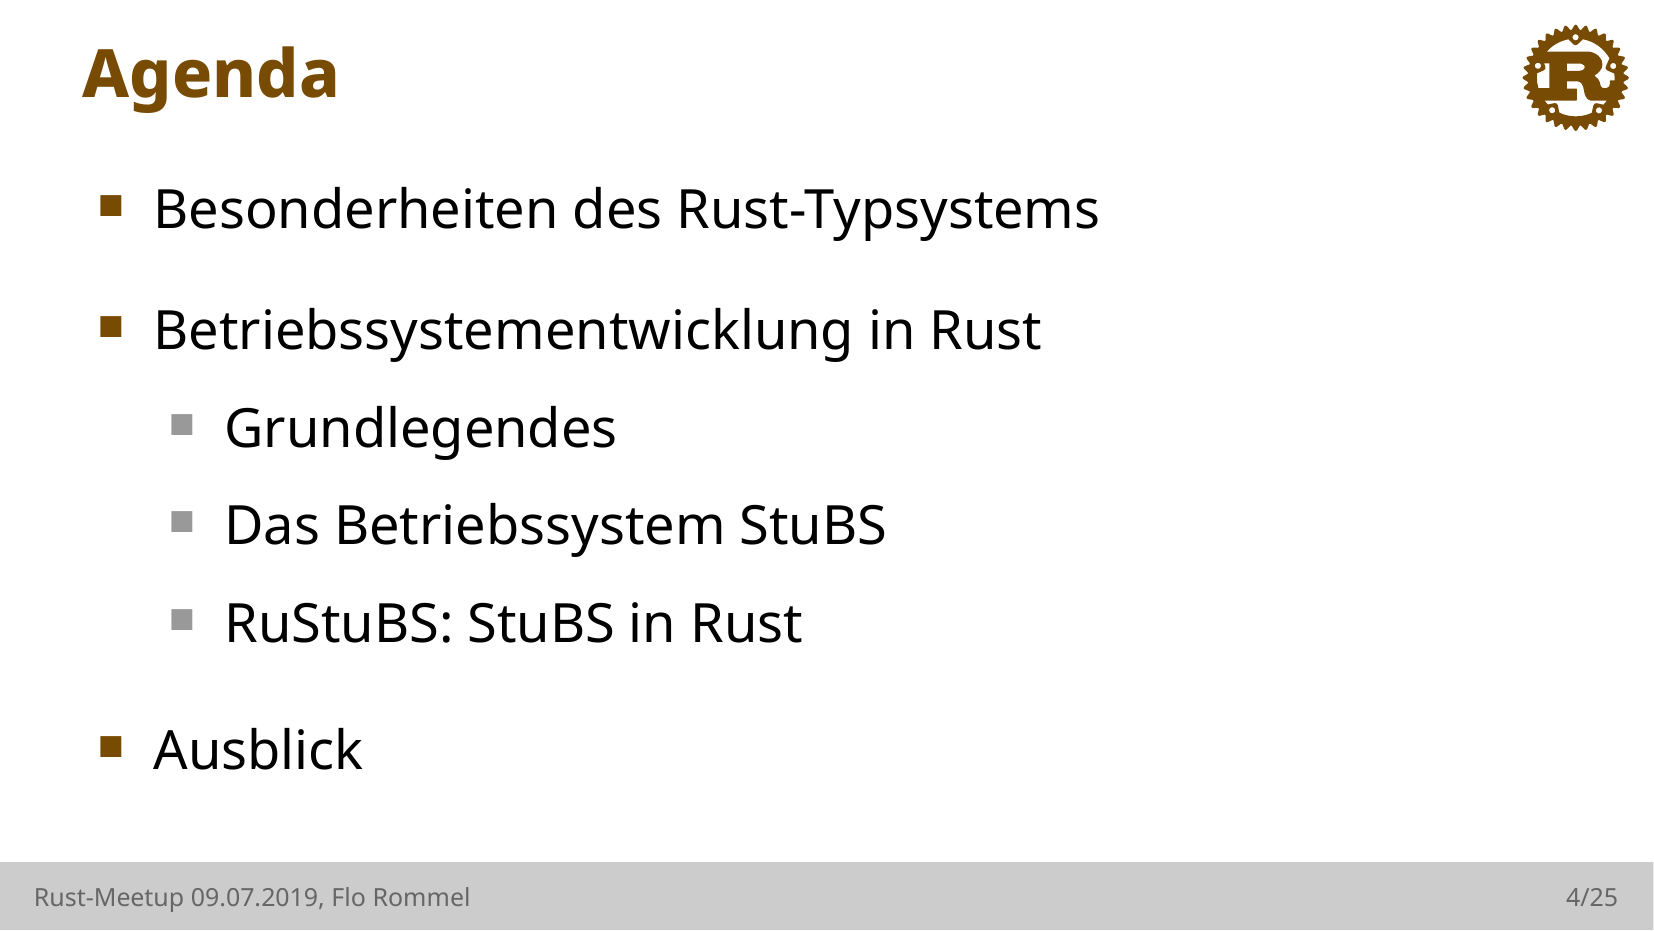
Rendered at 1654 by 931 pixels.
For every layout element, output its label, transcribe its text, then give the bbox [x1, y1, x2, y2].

list Besonderheiten des Rust-Typsystems Betriebssystementwicklung in Rust Grundlegendes Das Betriebssystem StuBS RuStuBS: StuBS in Rust Ausblick [82, 170, 1571, 804]
title Agenda [82, 25, 1512, 119]
